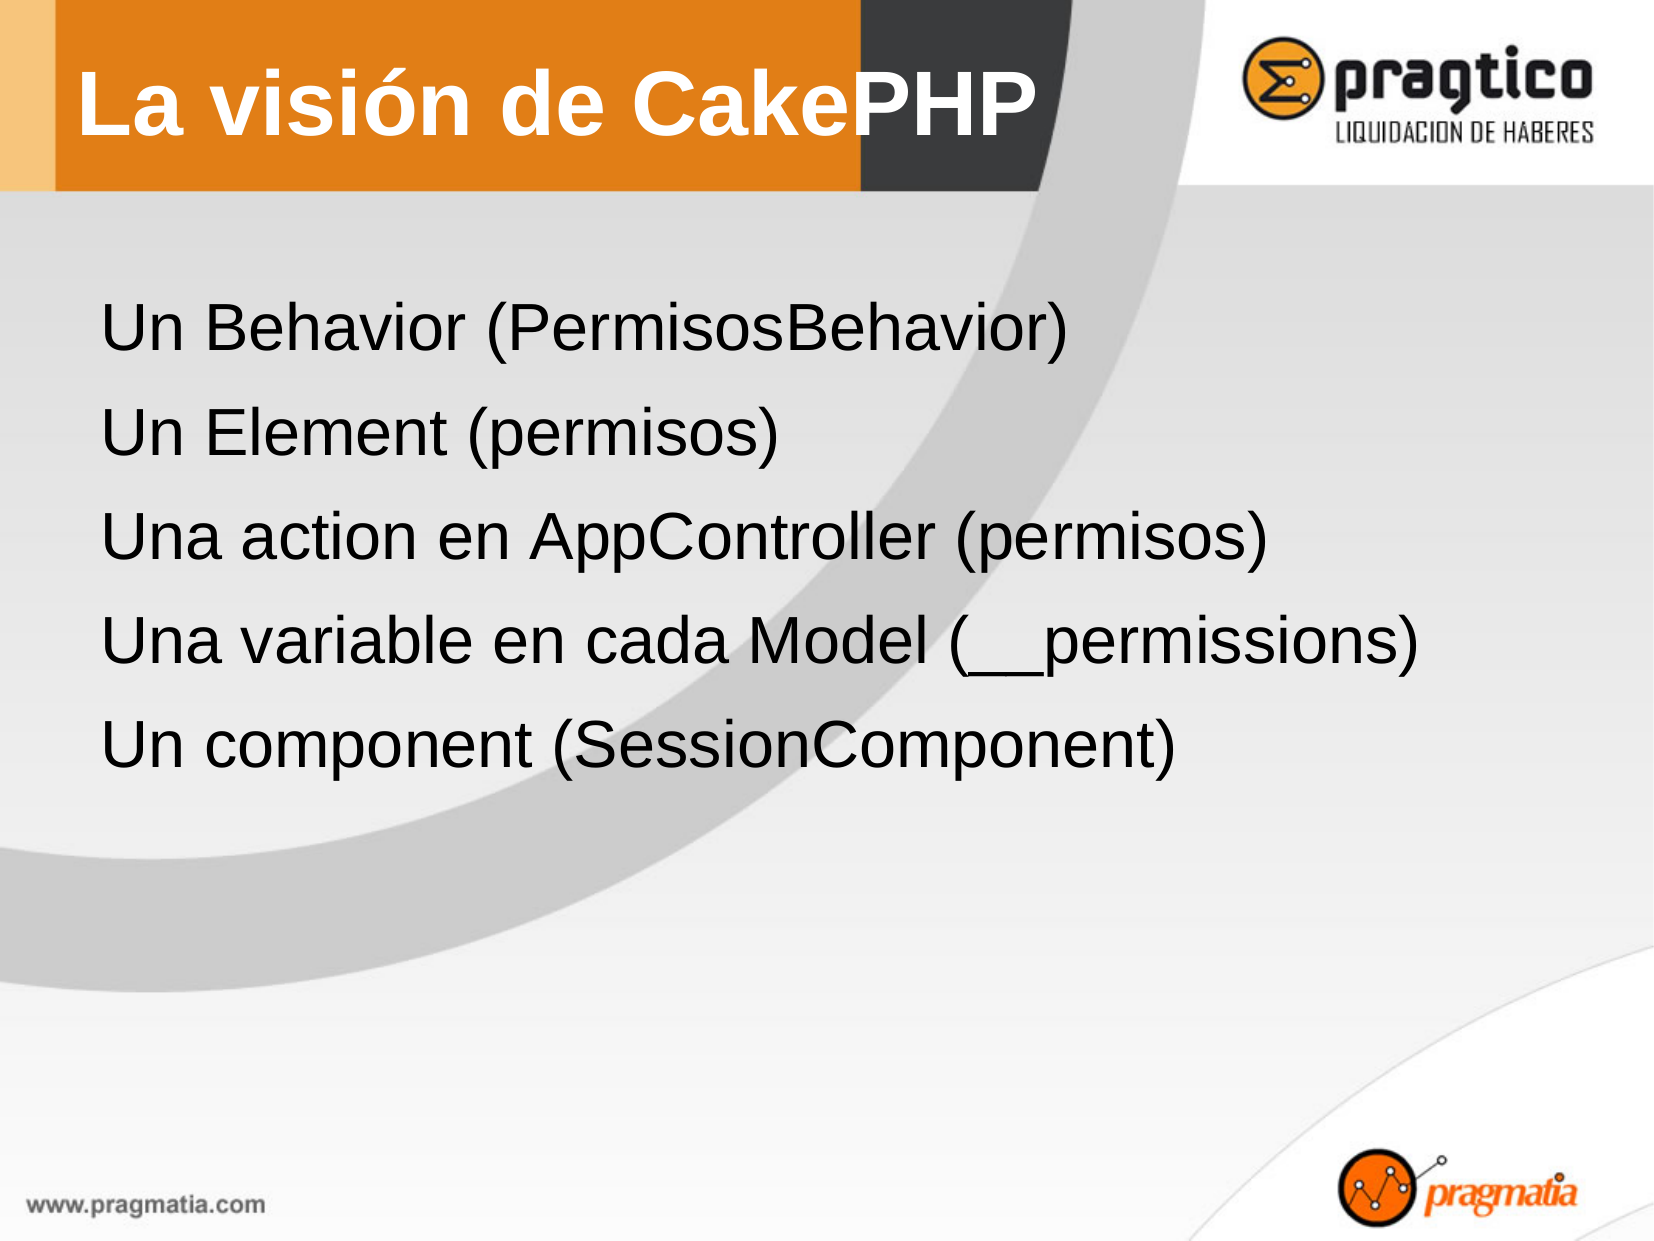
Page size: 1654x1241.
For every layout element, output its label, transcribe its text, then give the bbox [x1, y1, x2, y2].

list Un Behavior (PermisosBehavior) Un Element (permisos) Una action en AppController (permisos) Una variable en cada Model (__permissions) Un component (SessionComponent) [82, 290, 1571, 1094]
picture [0, 0, 1654, 1241]
title La visión de CakePHP [76, 7, 1565, 200]
